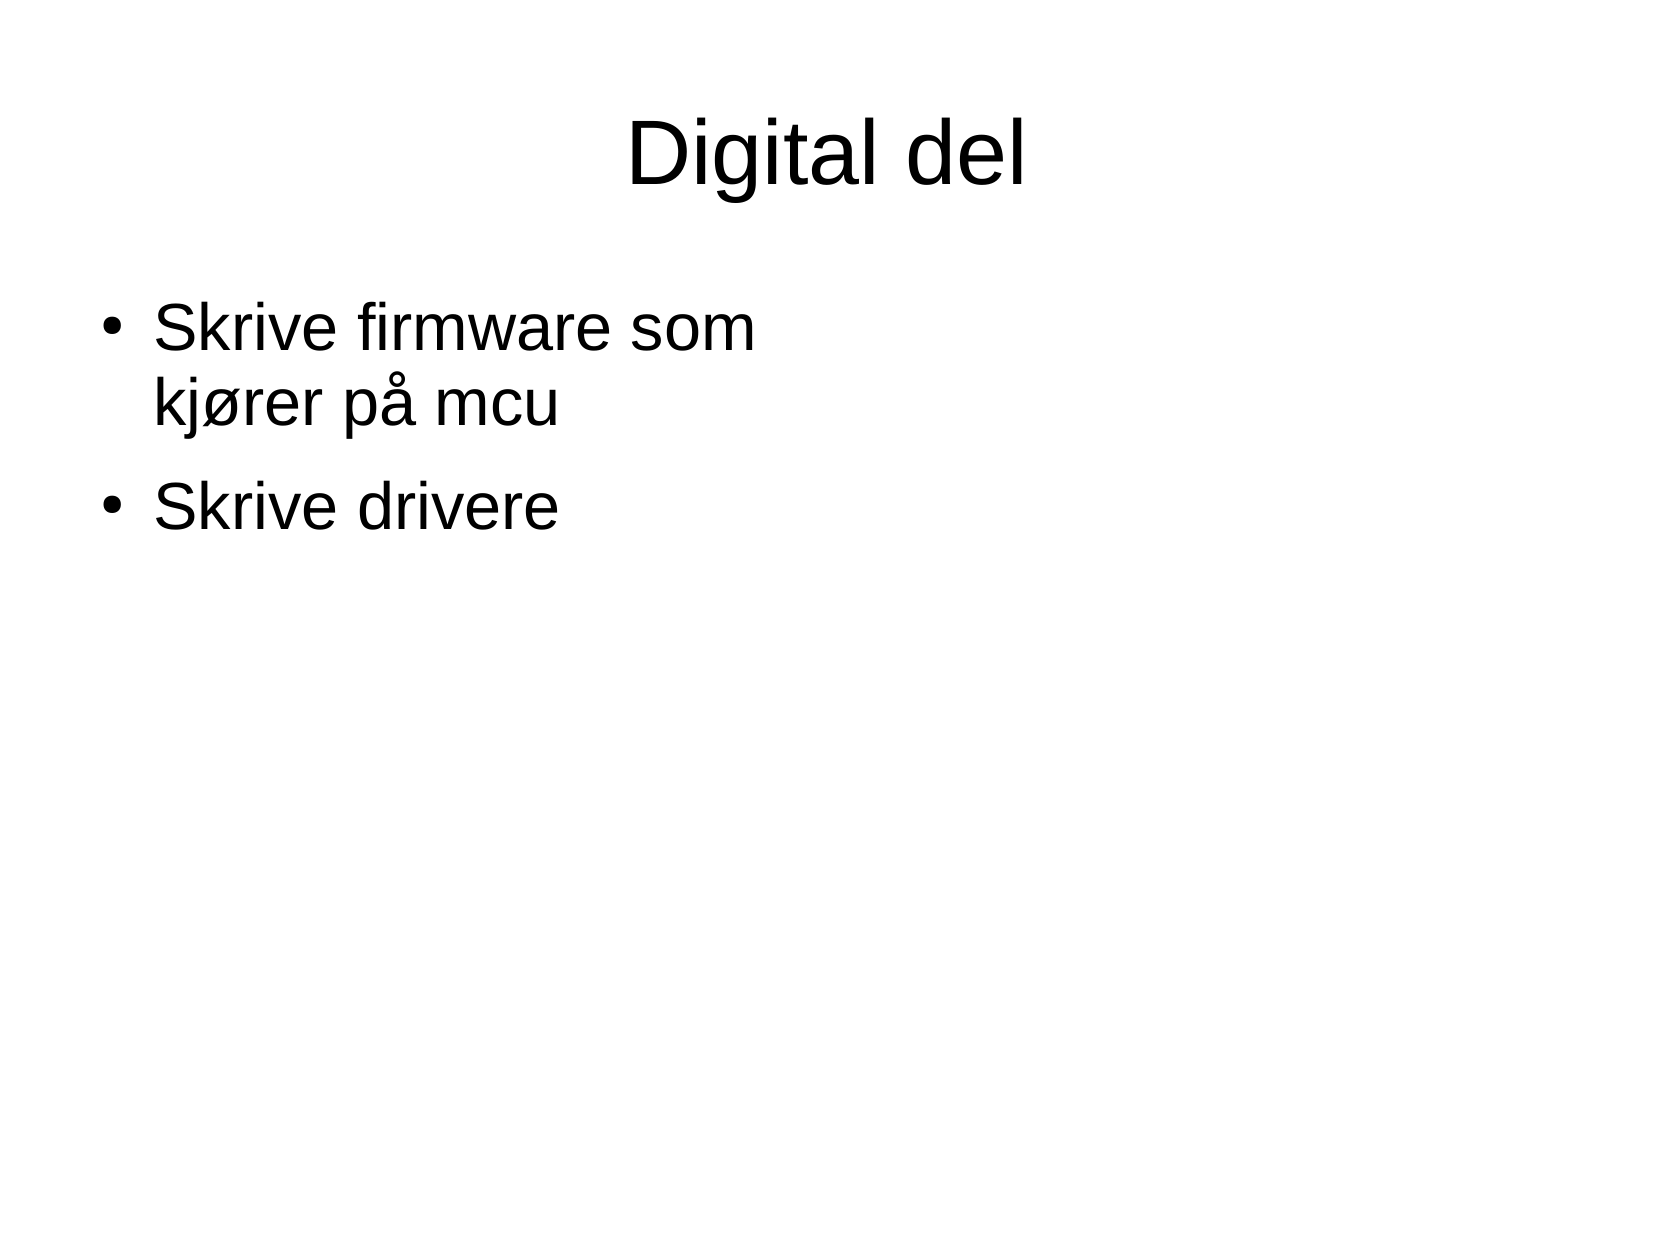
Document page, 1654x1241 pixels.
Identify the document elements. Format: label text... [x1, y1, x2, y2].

title Digital del [82, 49, 1571, 257]
list Skrive firmware som kjører på mcu Skrive drivere [82, 290, 809, 1109]
